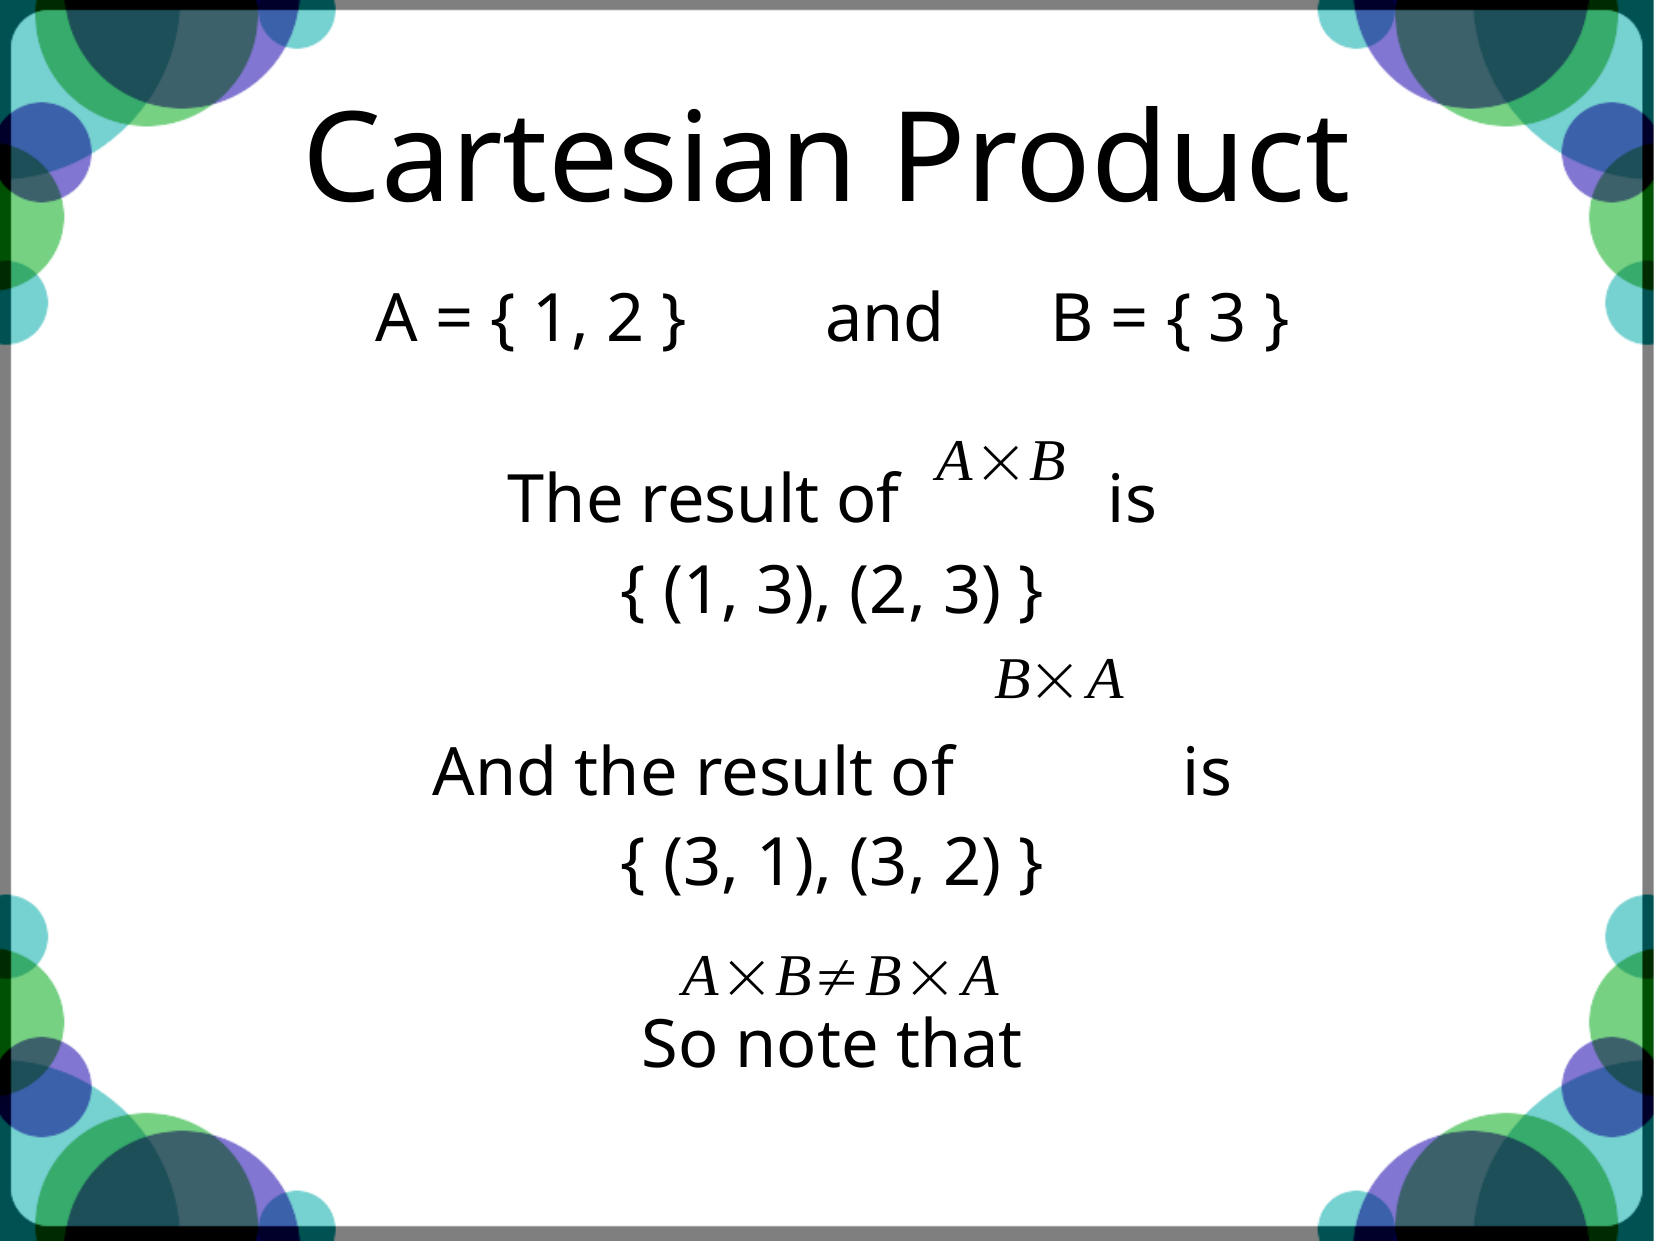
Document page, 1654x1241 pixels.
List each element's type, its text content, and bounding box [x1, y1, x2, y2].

picture [0, 0, 1654, 1241]
text_box A = { 1, 2 } and B = { 3 } The result of is { (1, 3), (2, 3) } And the result of is { (3, 1), (3, 2) } So note that [135, 270, 1531, 943]
title Cartesian Product [82, 49, 1571, 257]
chart [913, 428, 1081, 495]
chart [660, 943, 1017, 1010]
chart [975, 646, 1143, 713]
